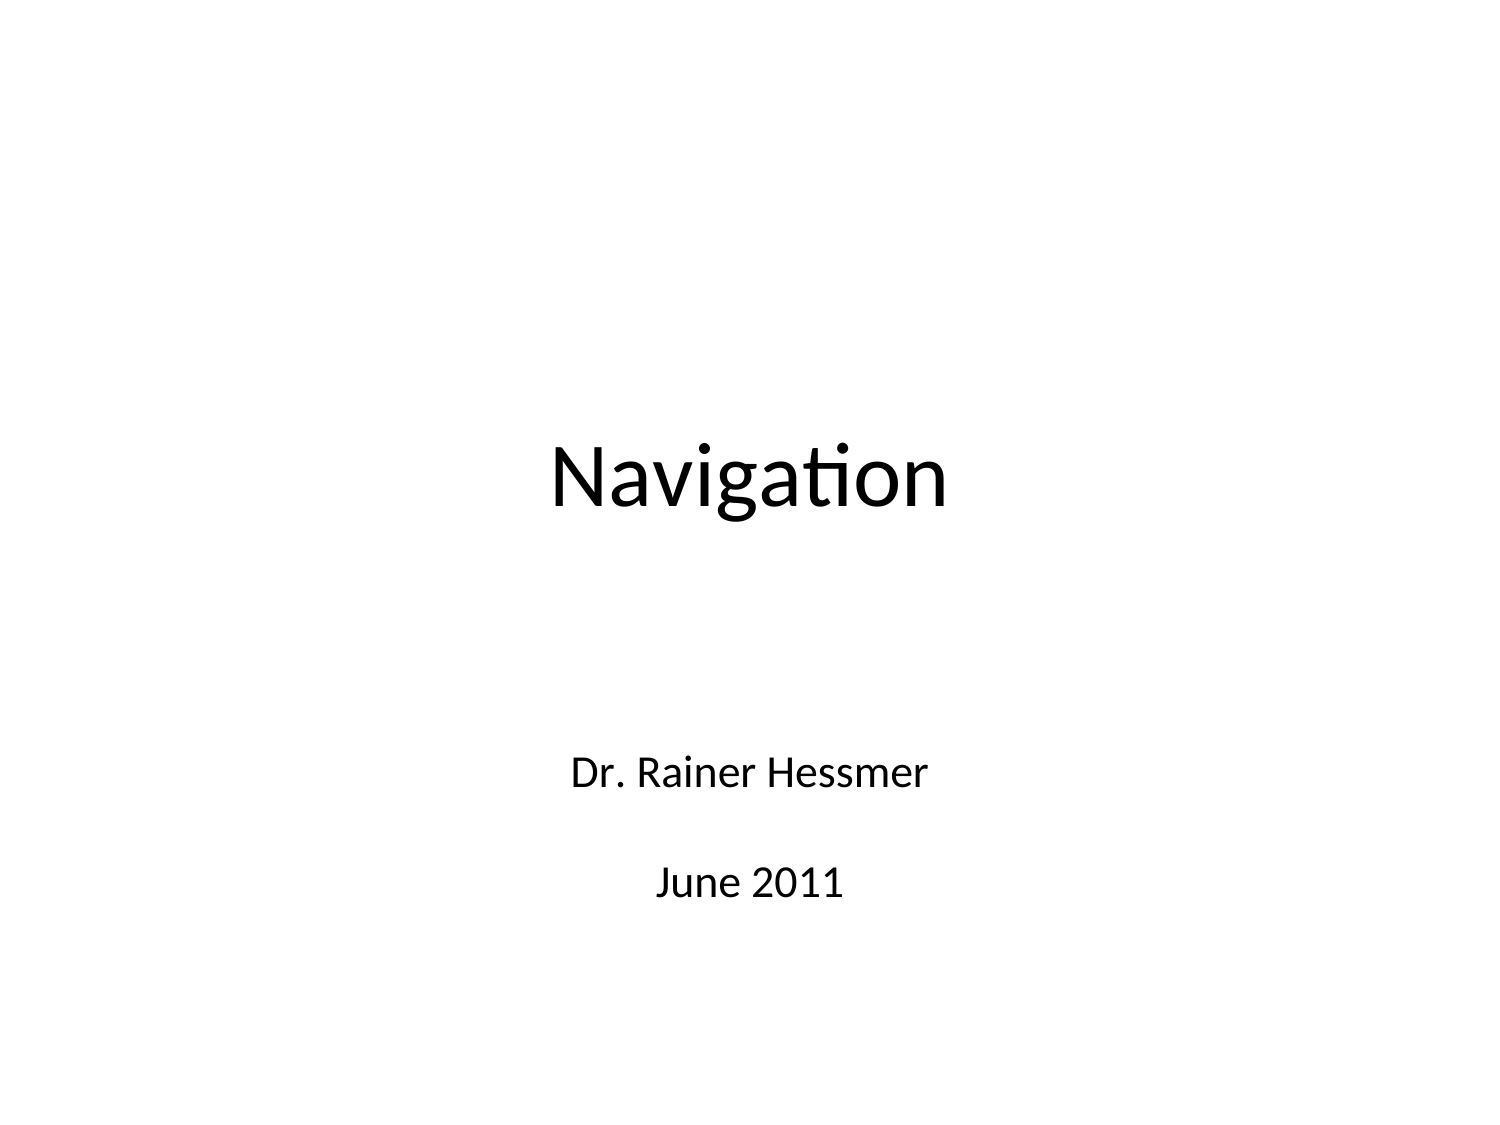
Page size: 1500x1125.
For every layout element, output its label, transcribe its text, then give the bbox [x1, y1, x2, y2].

title Navigation [112, 349, 1388, 591]
text_box Dr. Rainer Hessmer June 2011 [225, 637, 1276, 926]
